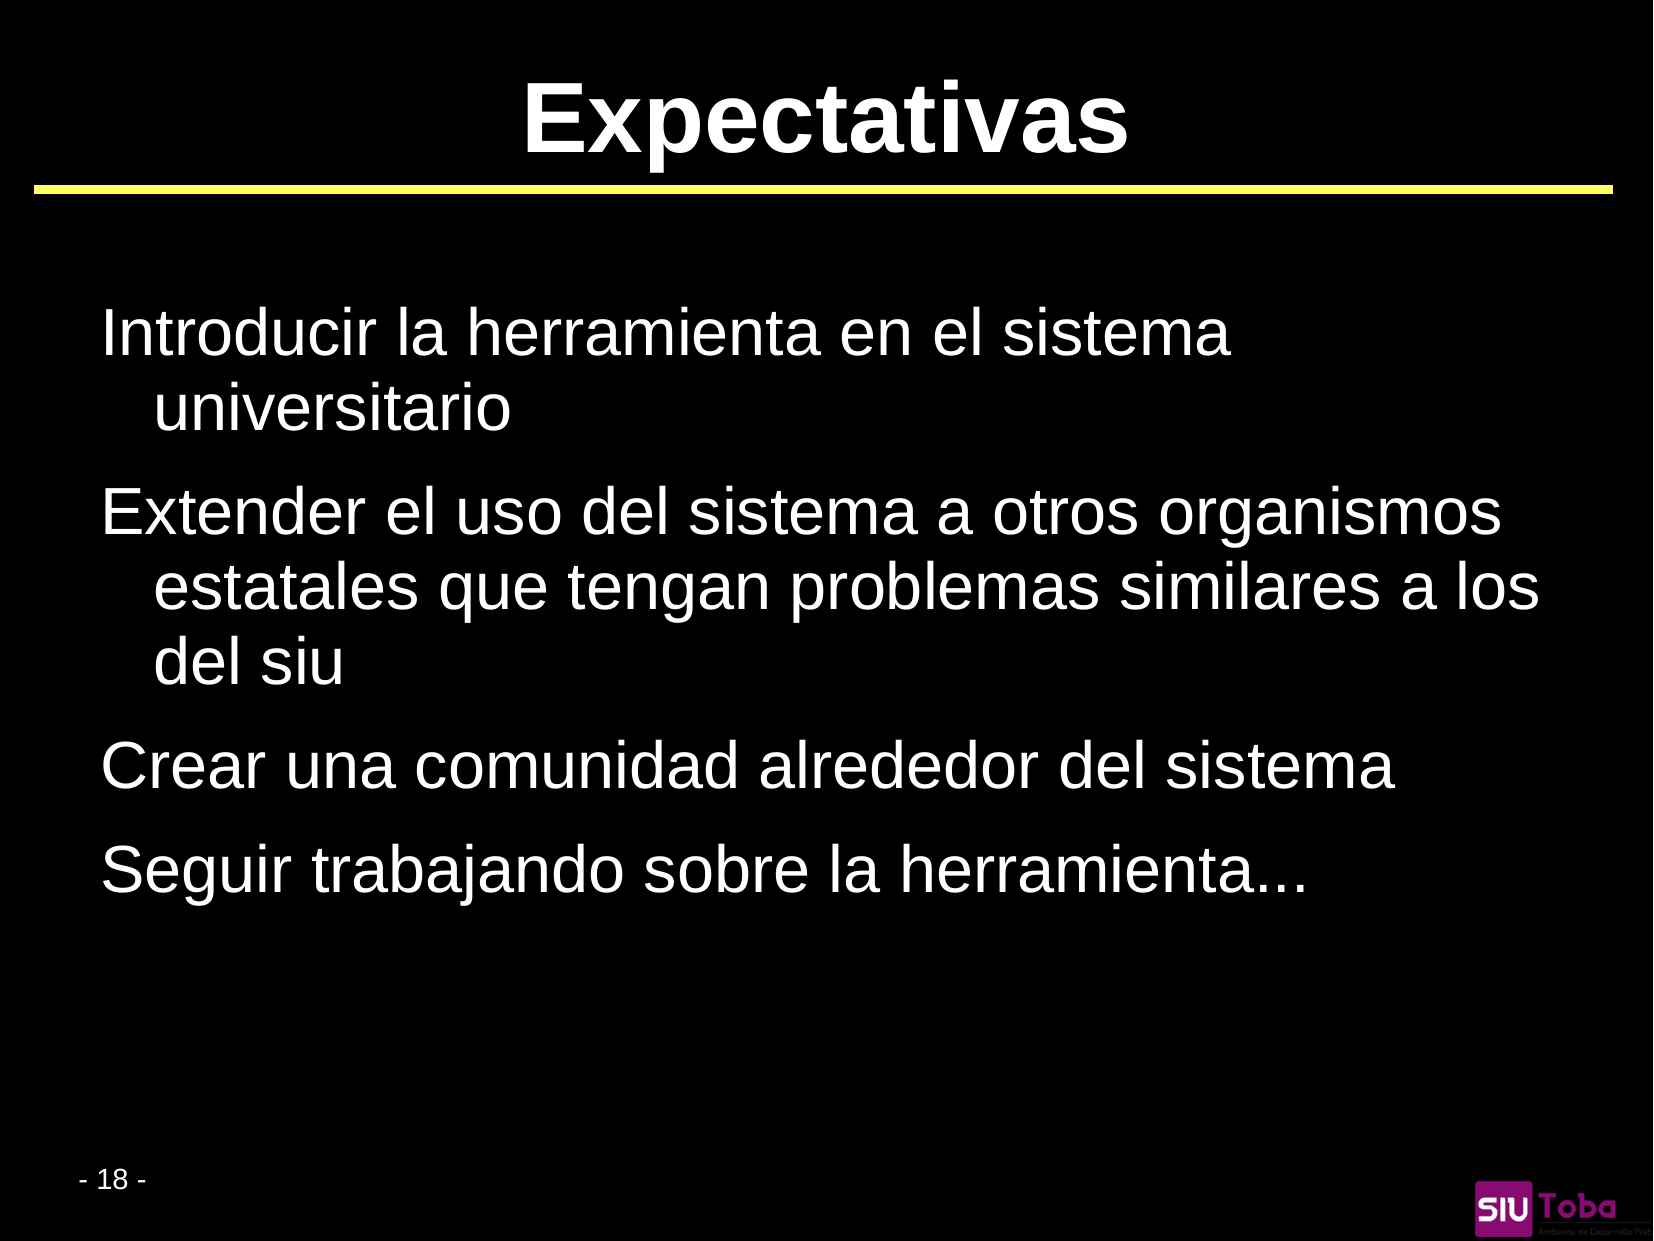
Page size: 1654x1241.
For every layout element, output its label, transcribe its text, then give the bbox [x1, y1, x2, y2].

list Introducir la herramienta en el sistema universitario Extender el uso del sistema a otros organismos estatales que tengan problemas similares a los del siu Crear una comunidad alrededor del sistema Seguir trabajando sobre la herramienta... [82, 295, 1565, 1109]
title Expectativas [58, 47, 1594, 188]
picture [1475, 1181, 1652, 1237]
